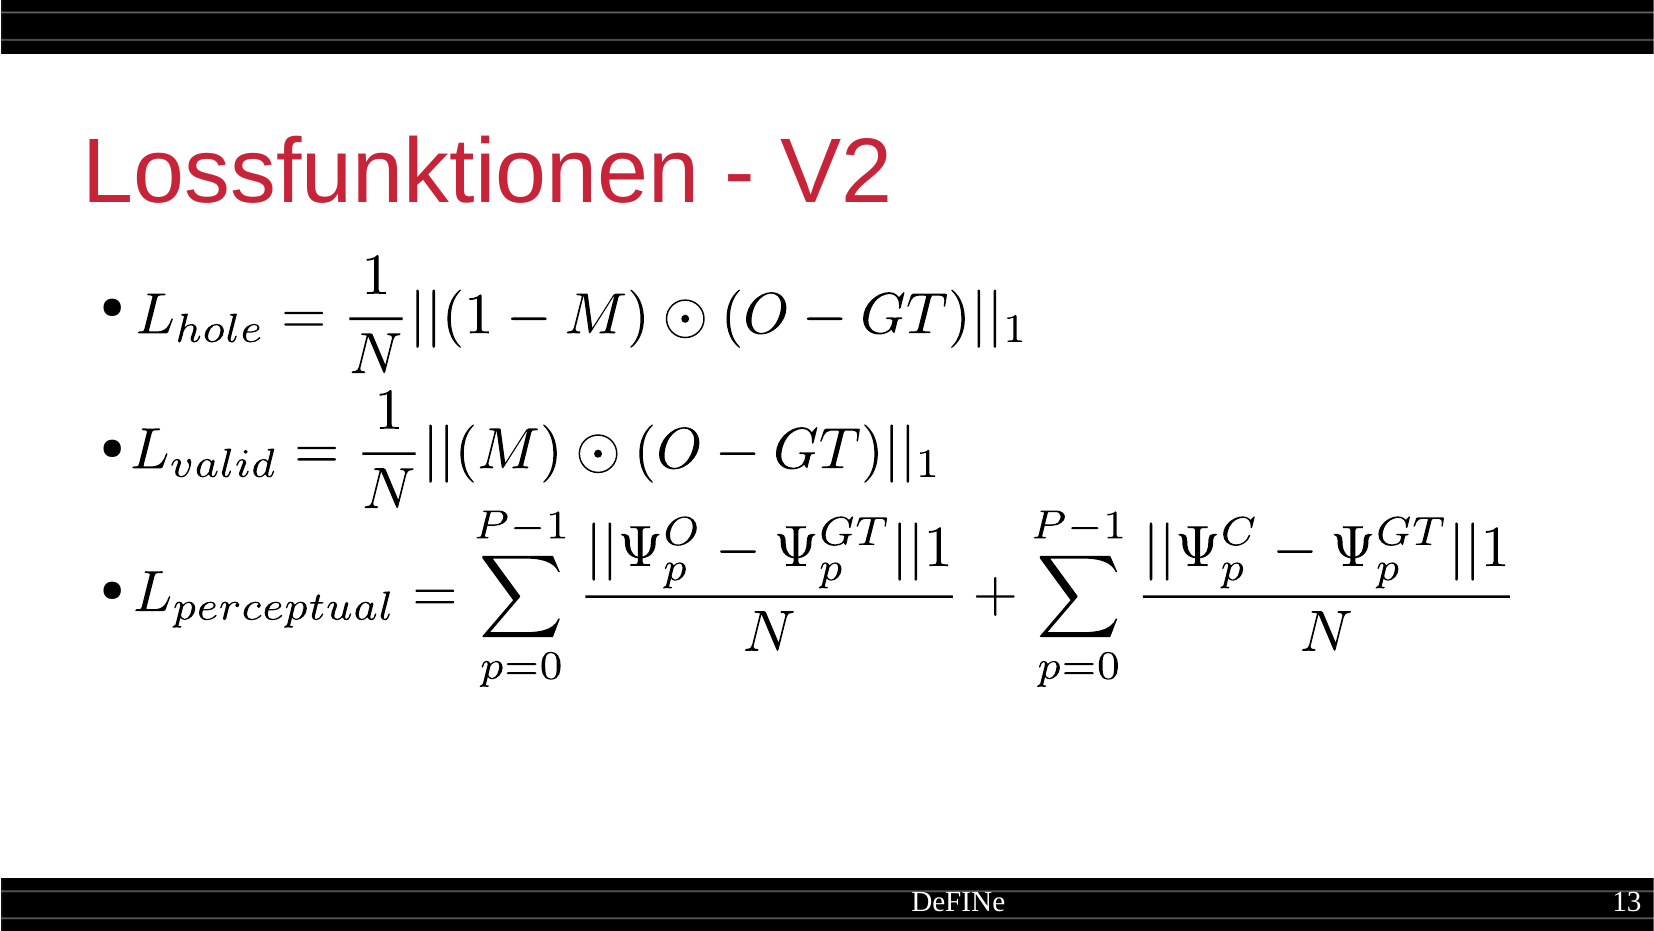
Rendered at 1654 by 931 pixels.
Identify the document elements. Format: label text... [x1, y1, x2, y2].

text_box [135, 510, 1510, 687]
text_box [132, 390, 936, 509]
text_box [137, 255, 1023, 374]
list [82, 271, 1571, 758]
picture [1, 878, 1654, 931]
picture [1, 0, 1654, 54]
title Lossfunktionen - V2 [82, 92, 1571, 249]
